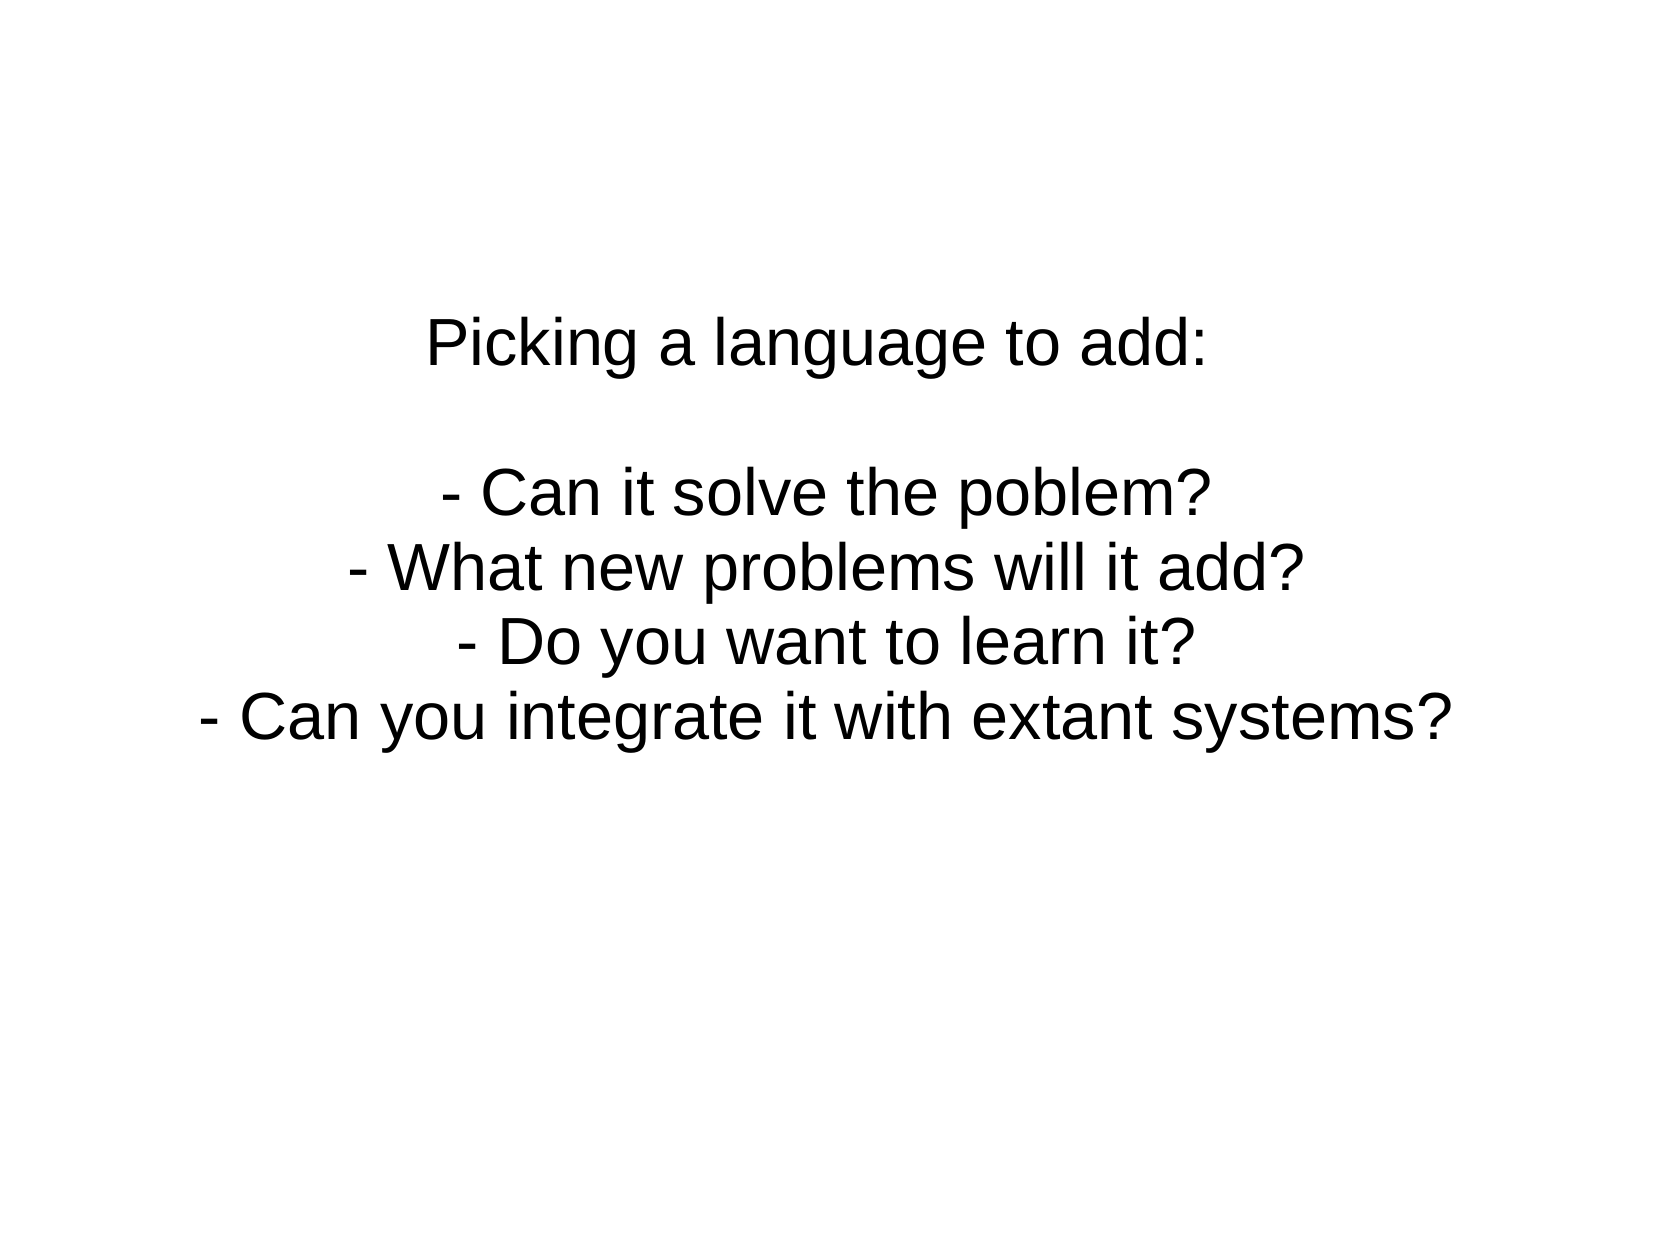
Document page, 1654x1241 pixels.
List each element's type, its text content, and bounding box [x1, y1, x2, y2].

subtitle Picking a language to add: - Can it solve the poblem? - What new problems will it add? - Do you want to learn it? - Can you integrate it with extant systems? [82, 49, 1571, 1010]
